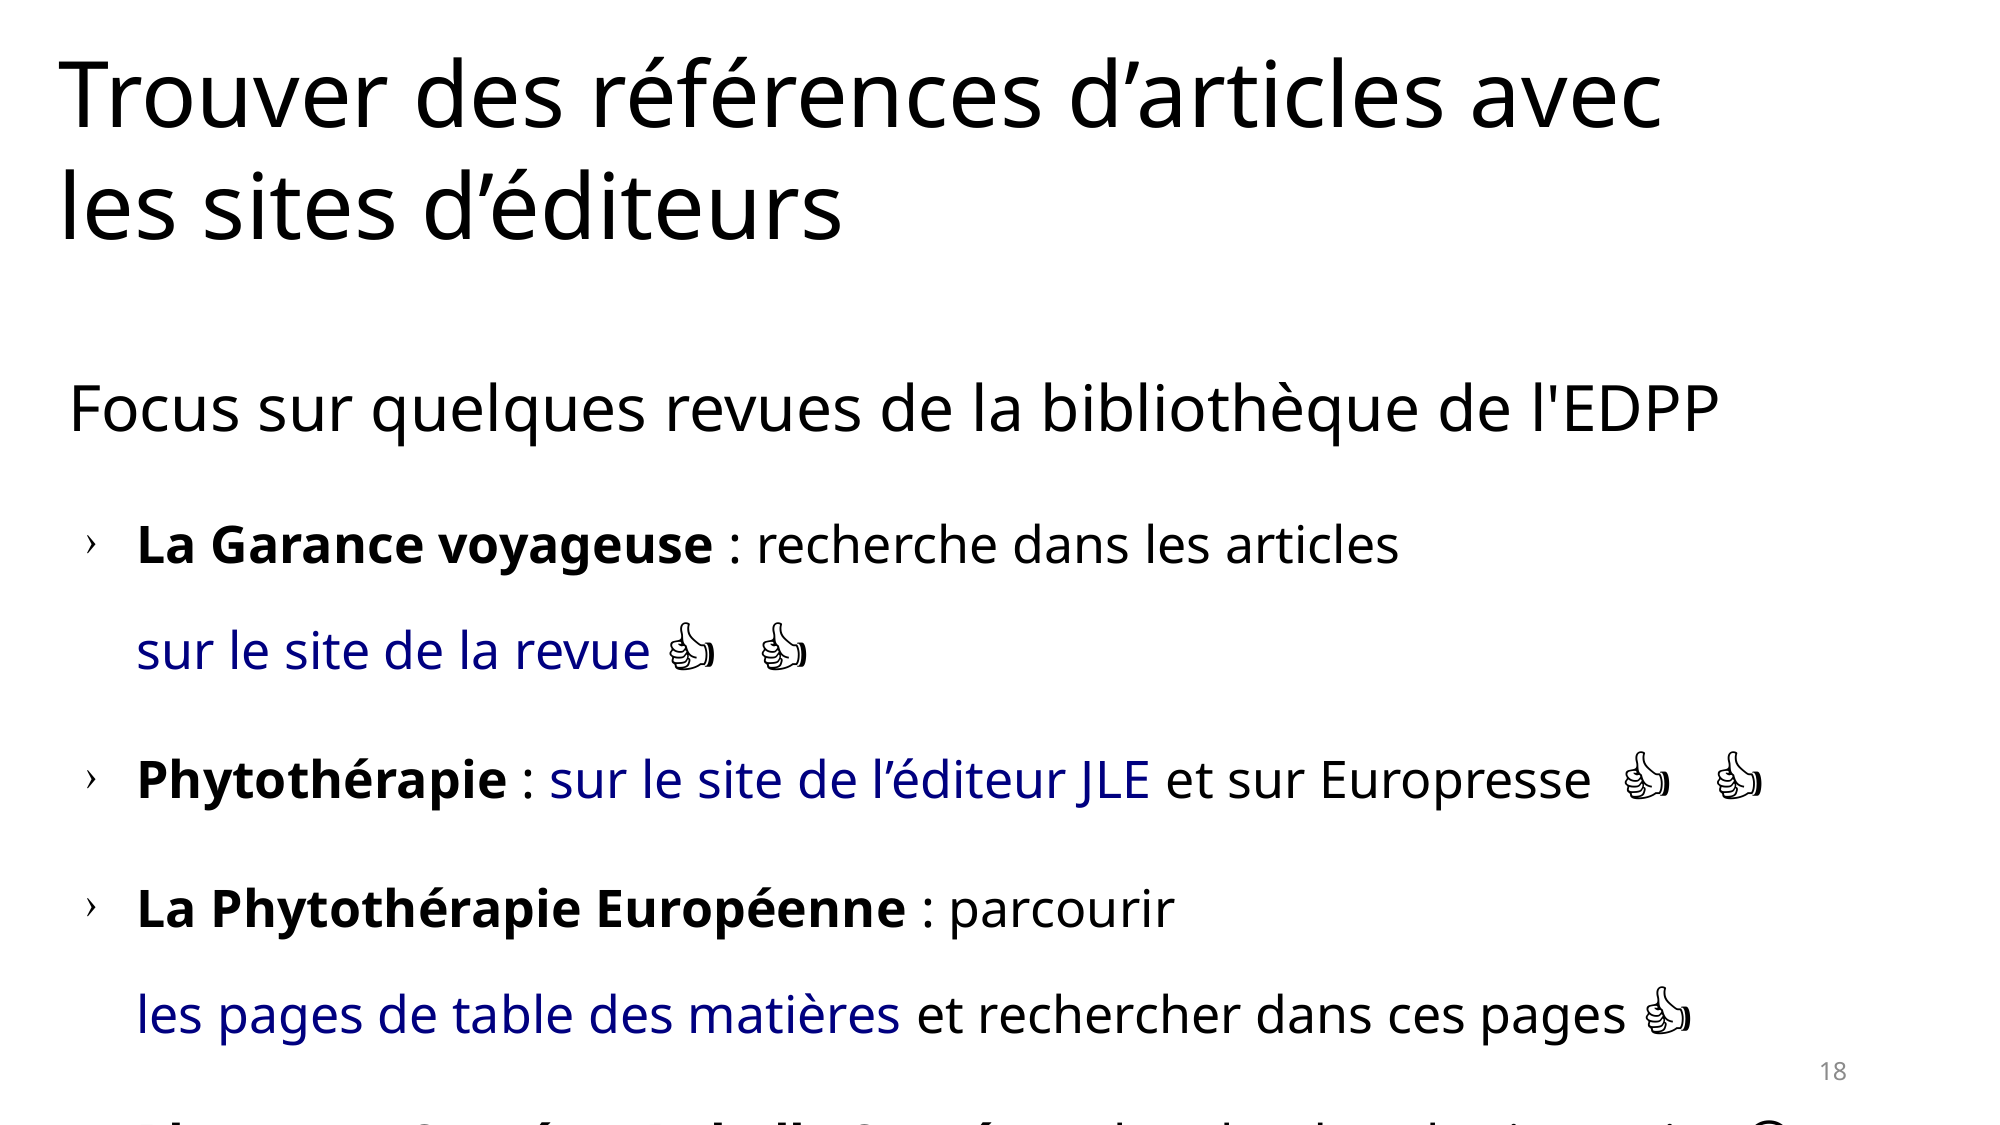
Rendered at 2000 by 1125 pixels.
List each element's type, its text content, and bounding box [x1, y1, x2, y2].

title Trouver des références d’articles avec les sites d’éditeurs [58, 0, 1784, 350]
list Focus sur quelques revues de la bibliothèque de l'EDPP La Garance voyageuse : recherche dans les articles sur le site de la revue 👍 👍 Phytothérapie : sur le site de l’éditeur JLE et sur Europresse 👍 👍 La Phytothérapie Européenne : parcourir les pages de table des matières et rechercher dans ces pages 👍 Plantes et Santé et Rebelle Santé : recherche dans le site entier 😓 [0, 363, 1861, 1125]
